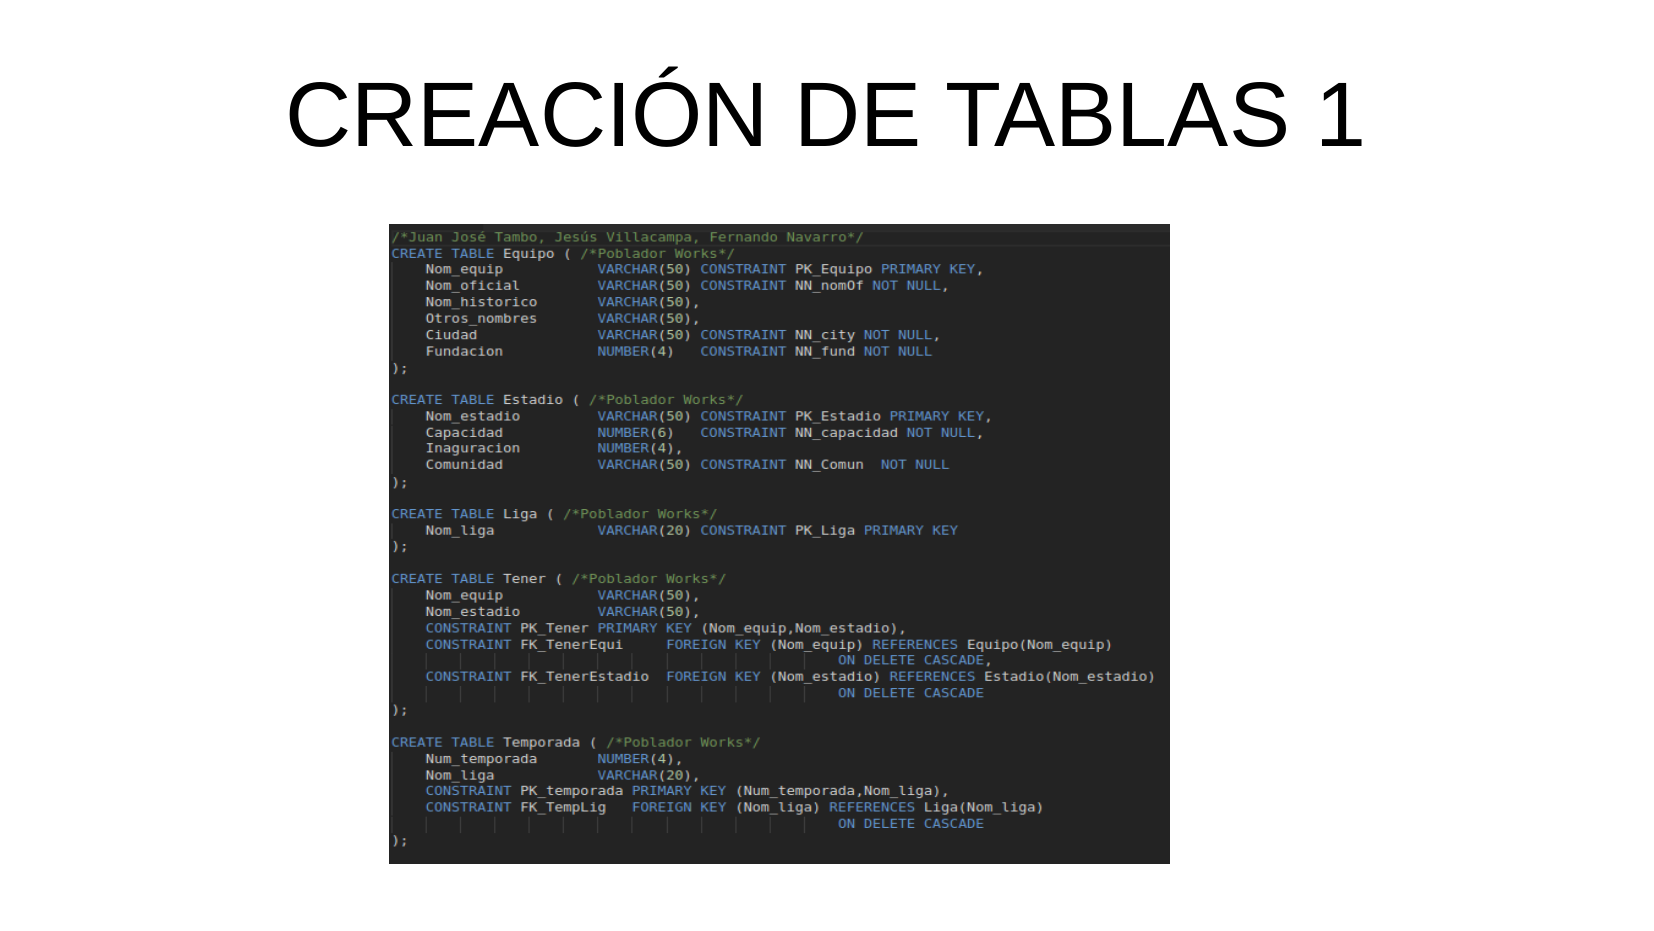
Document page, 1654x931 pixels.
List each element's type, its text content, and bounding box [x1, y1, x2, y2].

title CREACIÓN DE TABLAS 1 [82, 37, 1571, 193]
picture [389, 224, 1170, 864]
